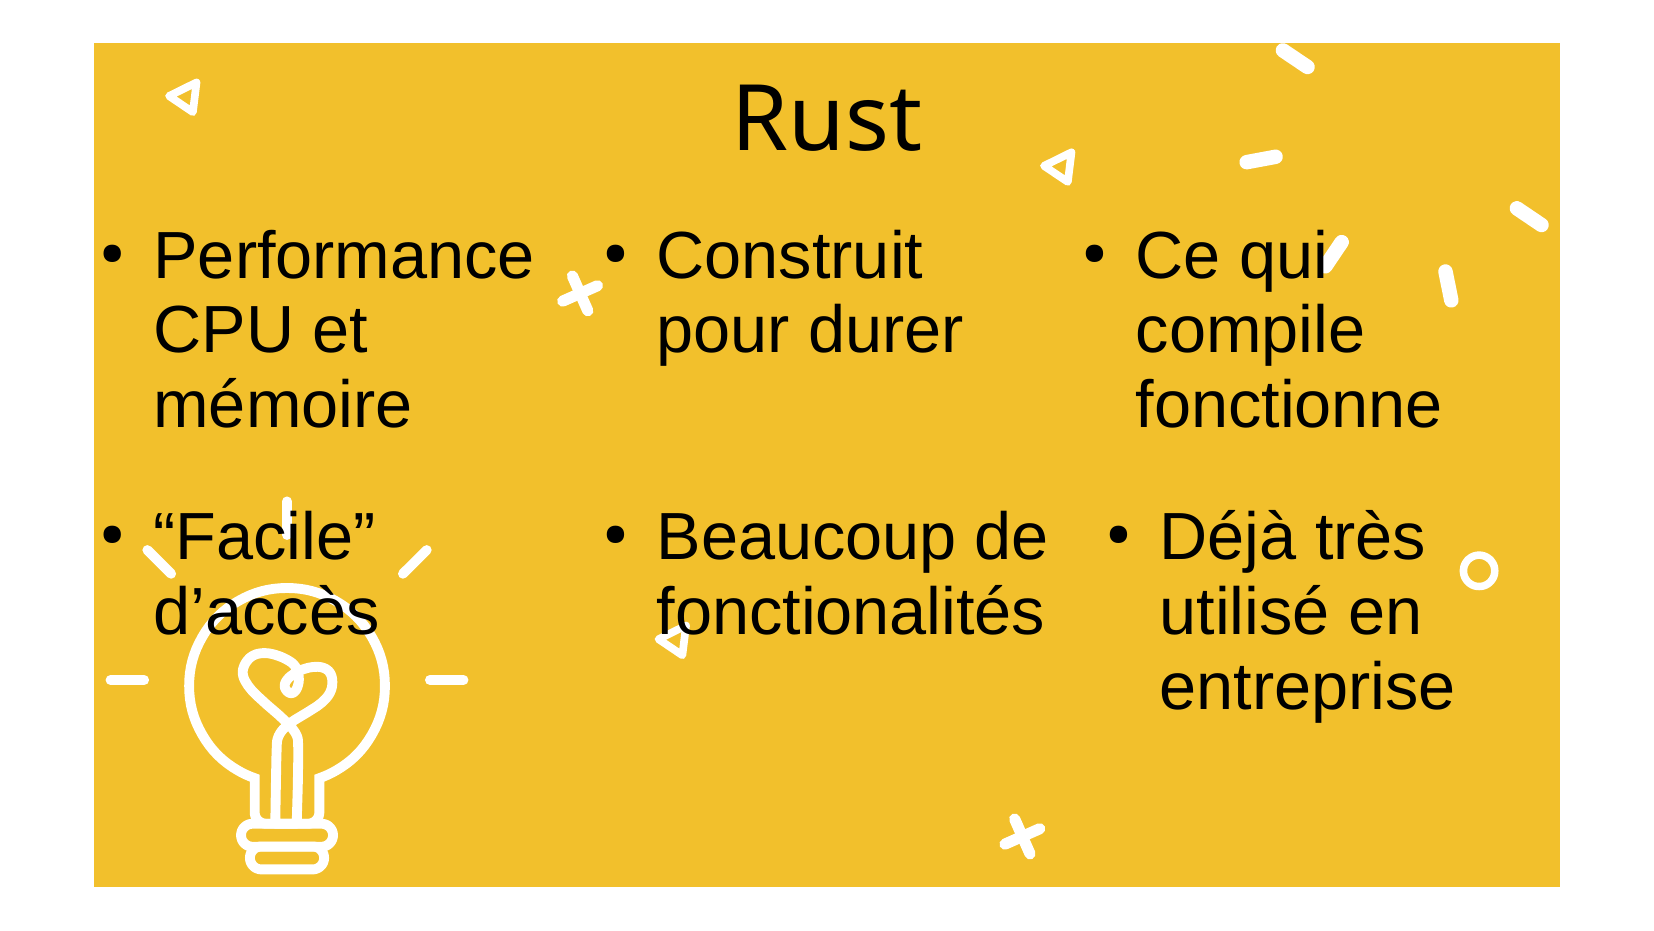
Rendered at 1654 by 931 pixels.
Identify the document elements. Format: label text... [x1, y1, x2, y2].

list Ce qui compile fonctionne [1064, 217, 1545, 475]
list Performance CPU et mémoire [82, 217, 562, 475]
list “Facile” d’accès [82, 499, 562, 757]
list Beaucoup de fonctionalités [585, 499, 1065, 757]
title Rust [82, 37, 1571, 193]
list Construit pour durer [585, 217, 1064, 475]
list Déjà très utilisé en entreprise [1088, 499, 1569, 757]
